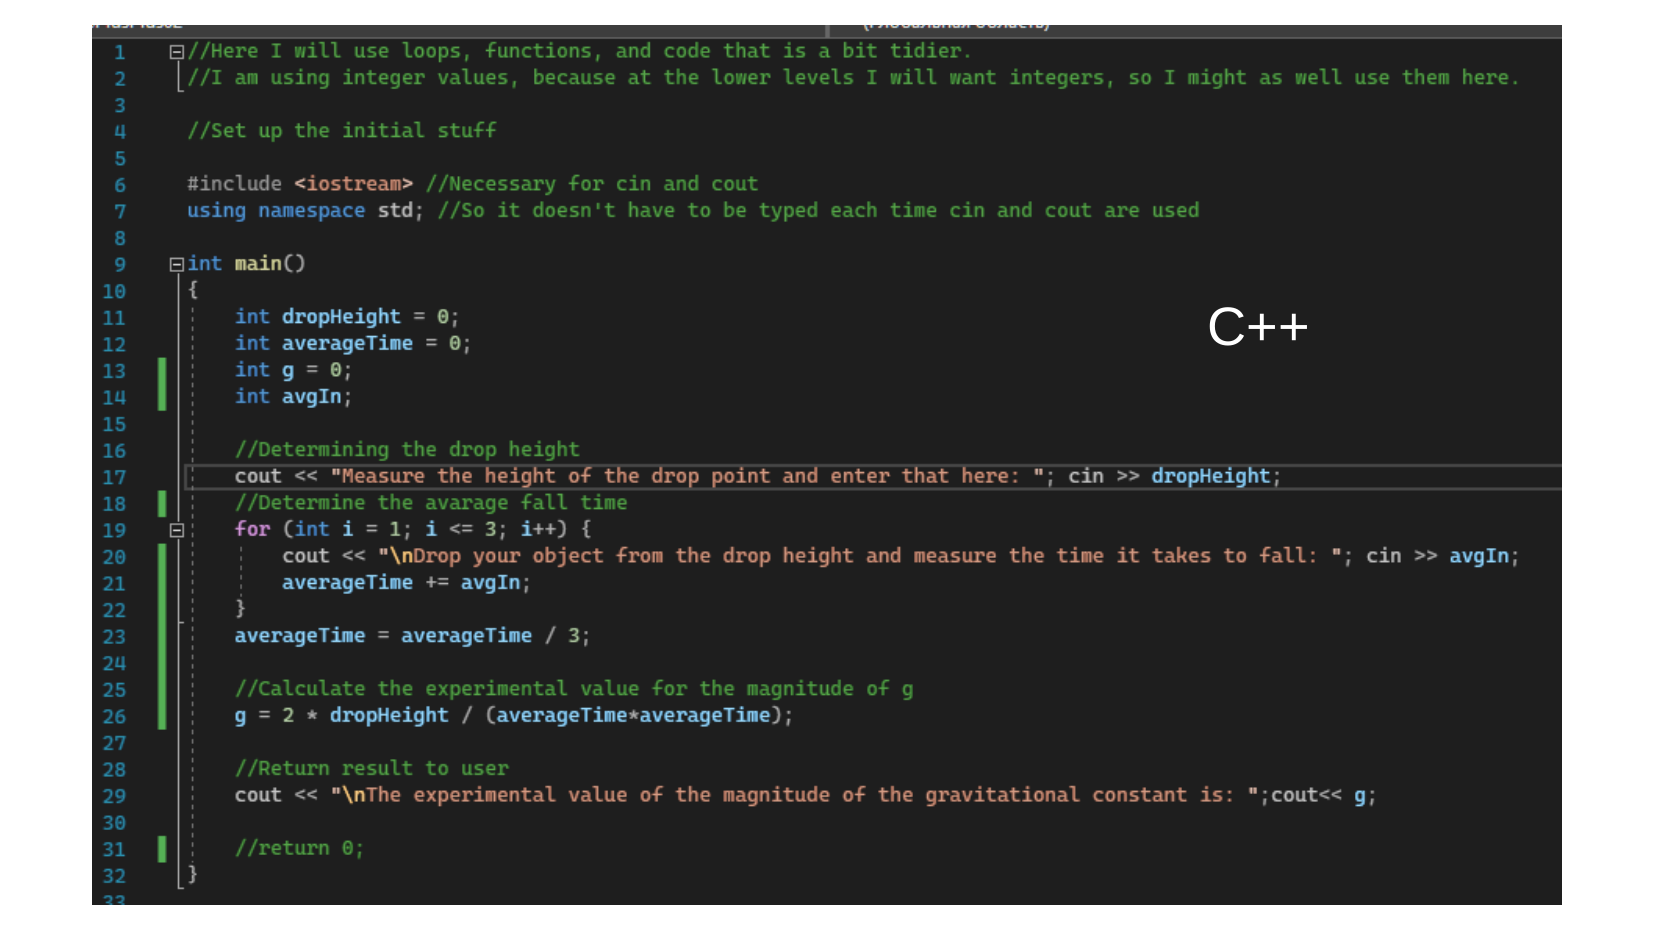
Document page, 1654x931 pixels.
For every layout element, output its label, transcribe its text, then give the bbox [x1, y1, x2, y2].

text_box C++ [1192, 288, 1326, 365]
picture [92, 25, 1562, 905]
